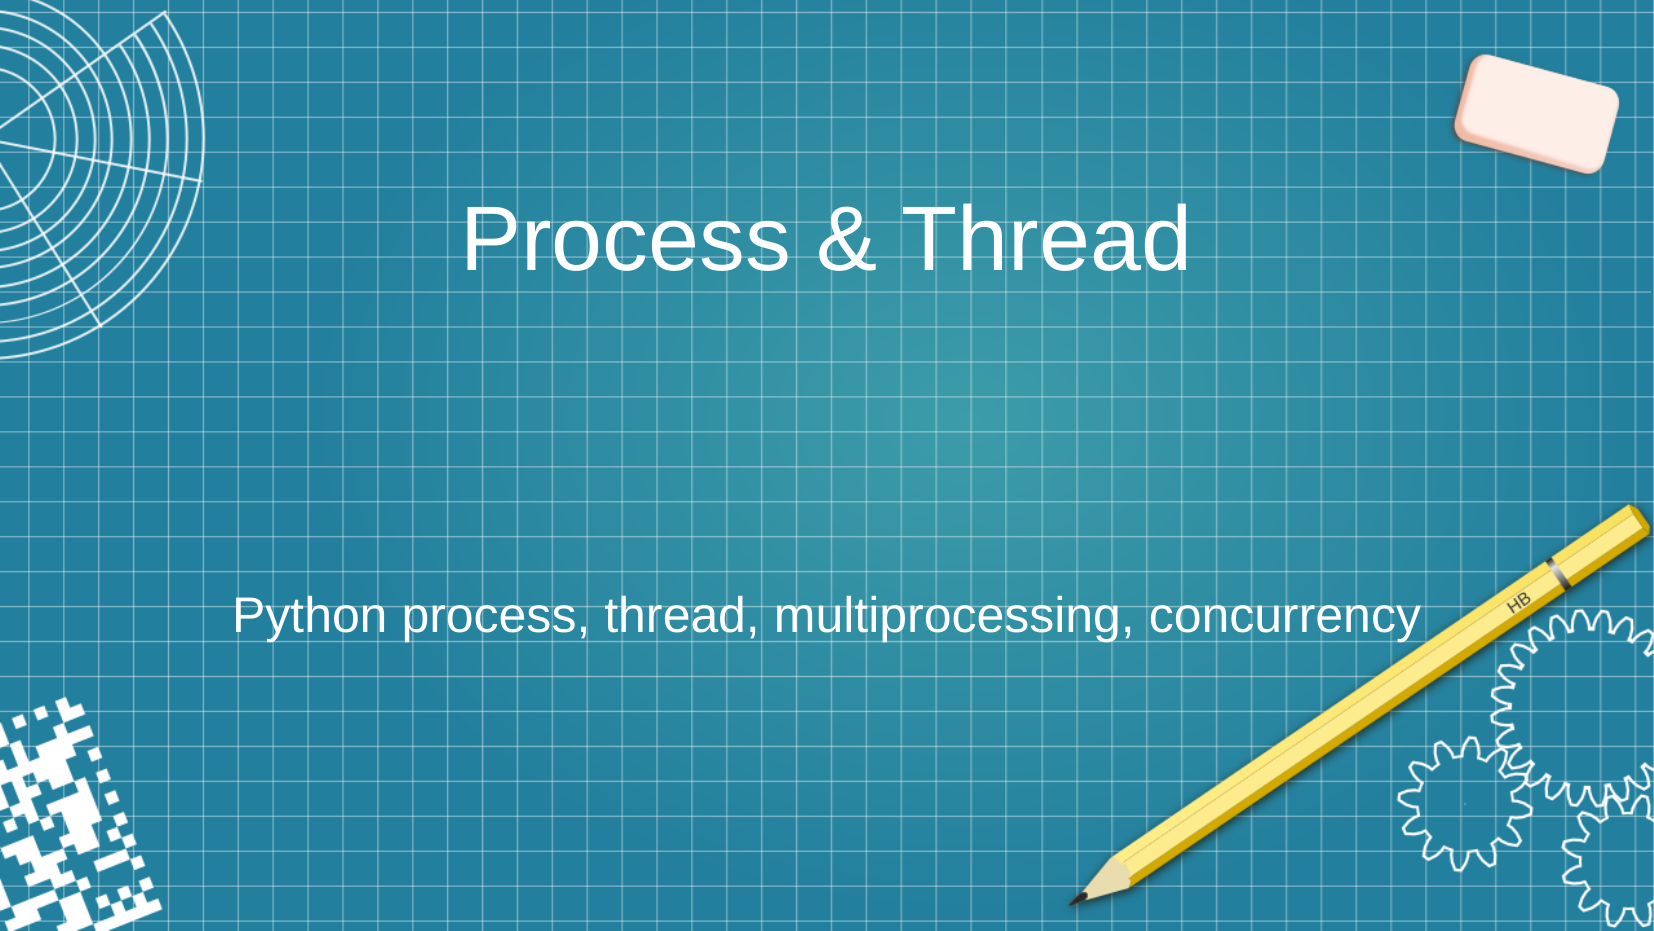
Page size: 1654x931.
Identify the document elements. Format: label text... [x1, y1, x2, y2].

picture [0, 0, 1654, 931]
title Process & Thread [82, 132, 1571, 346]
subtitle Python process, thread, multiprocessing, concurrency [82, 389, 1571, 842]
